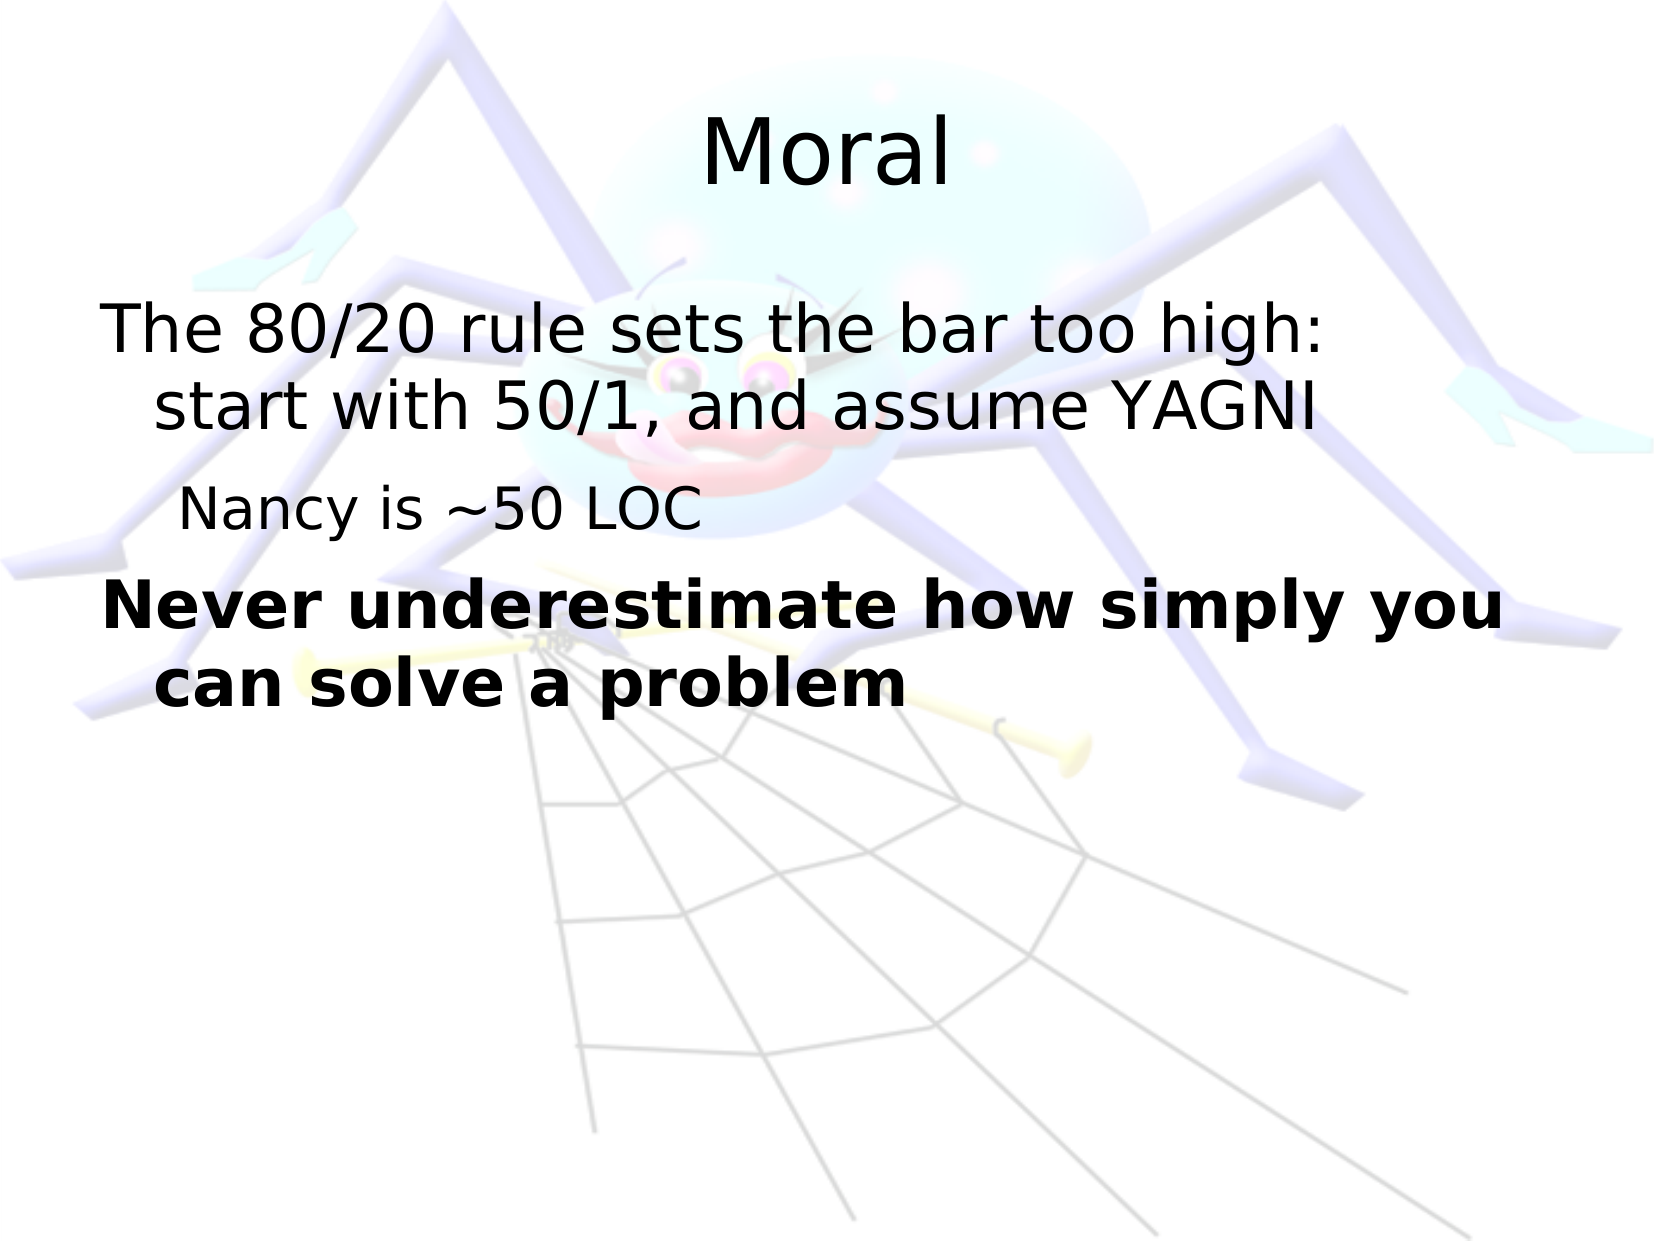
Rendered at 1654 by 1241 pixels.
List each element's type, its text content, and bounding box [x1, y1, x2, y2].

list The 80/20 rule sets the bar too high: start with 50/1, and assume YAGNI Nancy is ~50 LOC Never underestimate how simply you can solve a problem [82, 290, 1571, 1109]
title Moral [82, 49, 1571, 257]
picture [0, 0, 1654, 1241]
